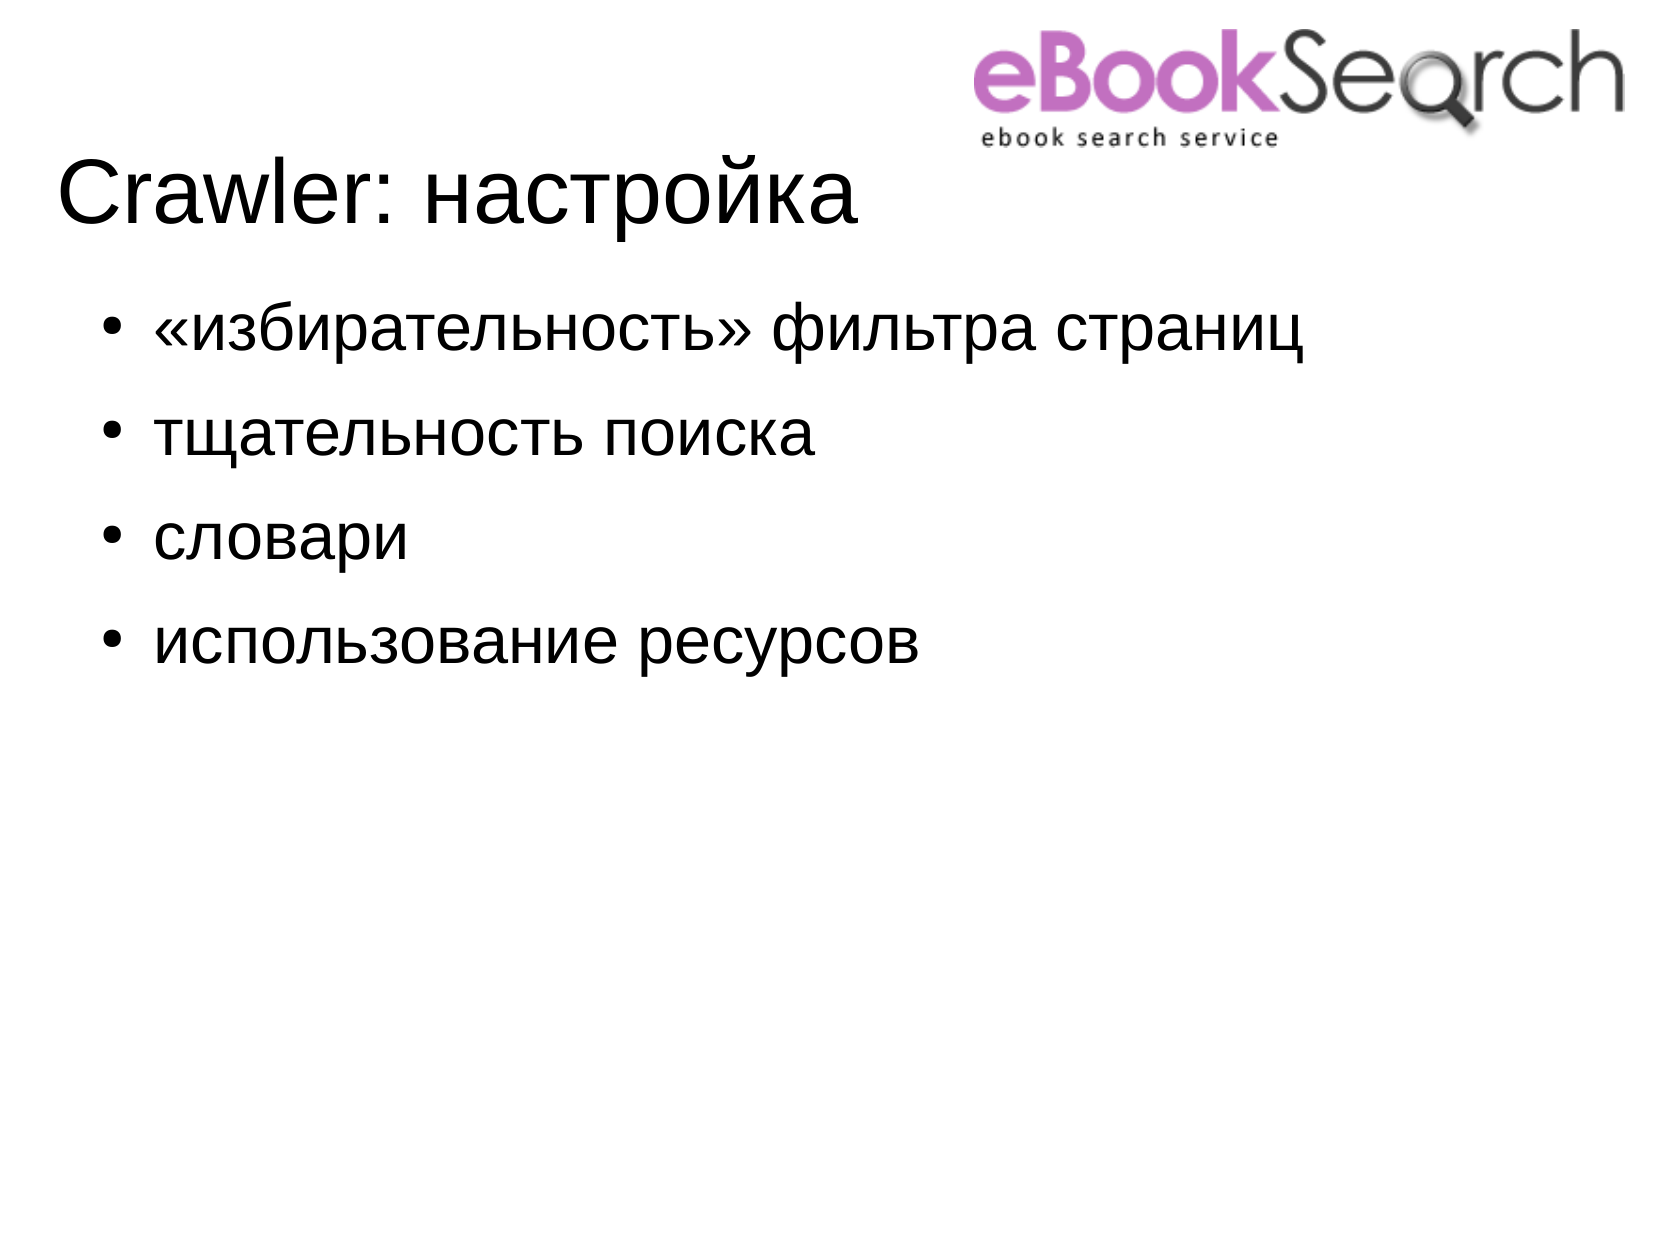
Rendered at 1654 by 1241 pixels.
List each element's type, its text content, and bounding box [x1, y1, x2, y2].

list «избирательность» фильтра страниц тщательность поиска словари использование ресурсов [82, 290, 1571, 1109]
title Crawler: настройка [29, 88, 886, 296]
picture [974, 29, 1625, 148]
